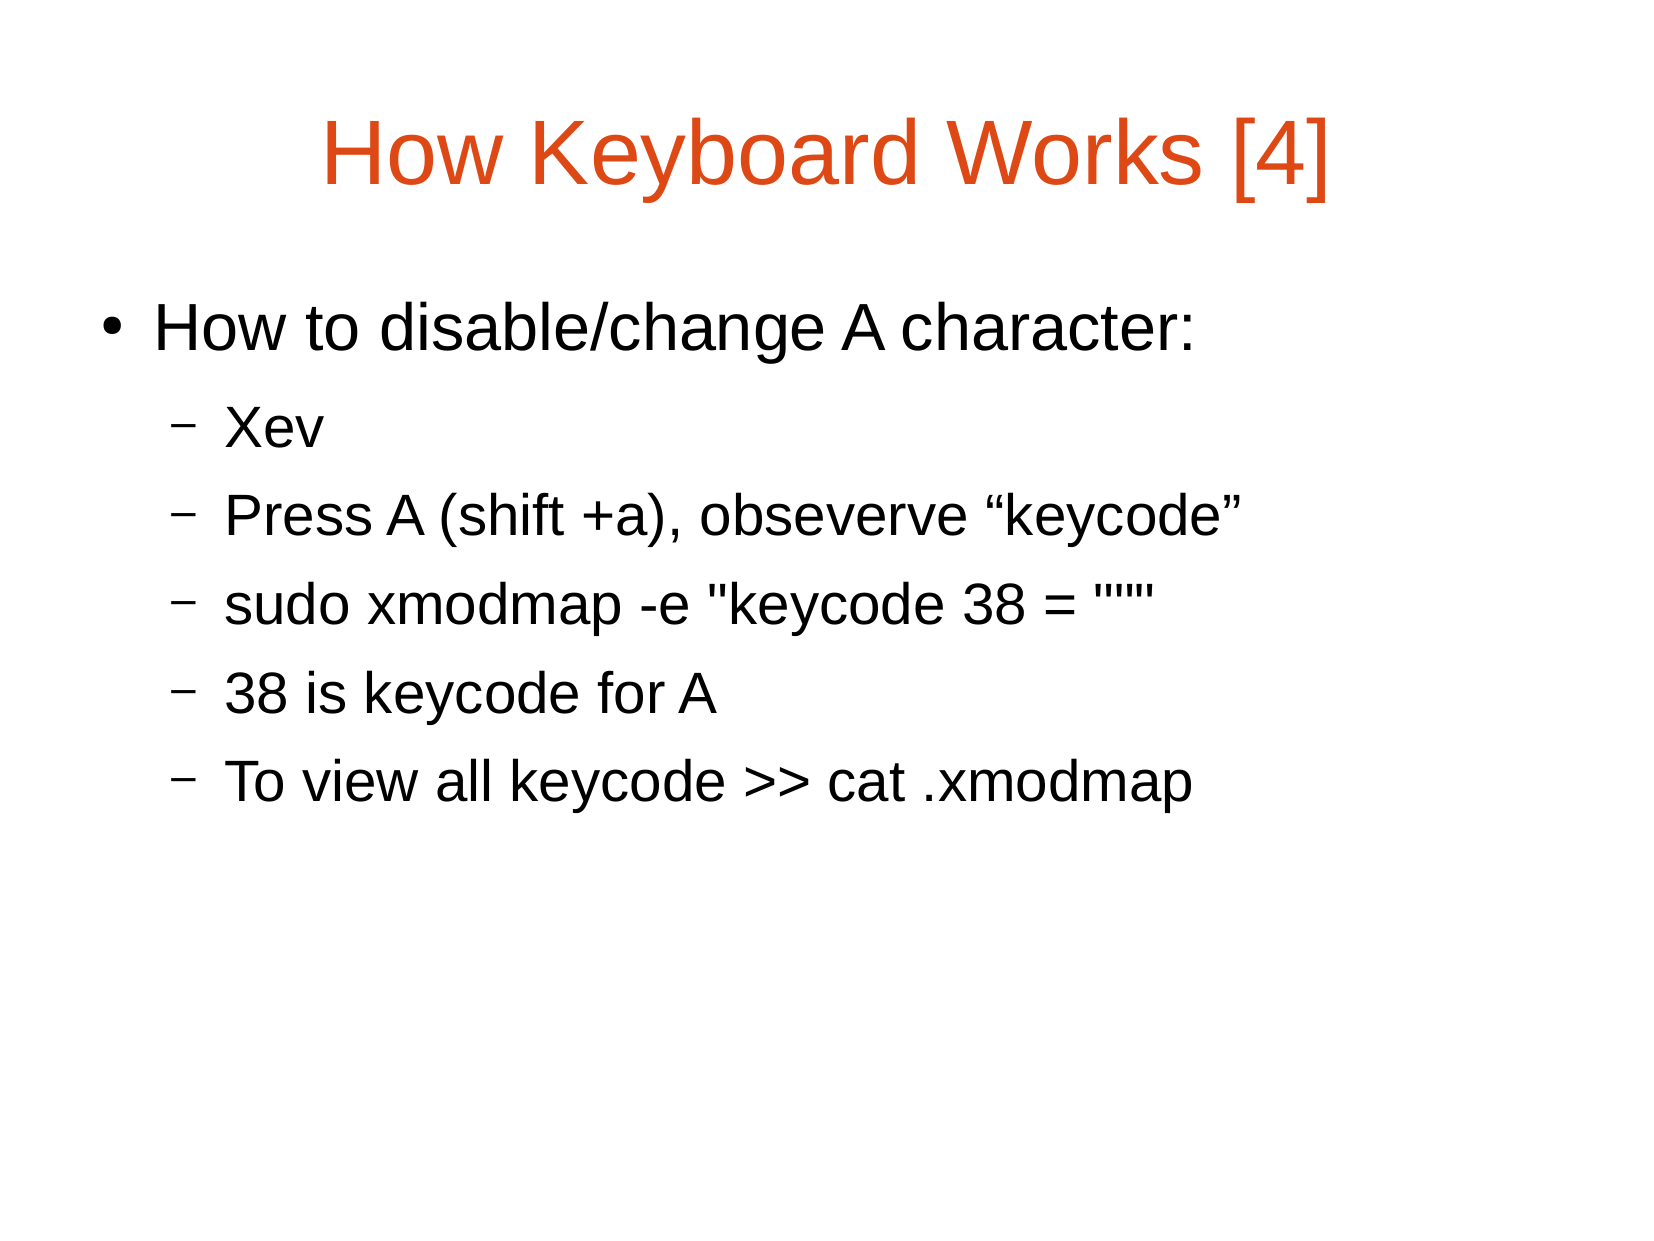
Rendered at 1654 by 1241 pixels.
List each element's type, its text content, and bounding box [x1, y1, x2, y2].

title How Keyboard Works [4] [82, 49, 1571, 257]
list How to disable/change A character: Xev Press A (shift +a), obseverve “keycode” sudo xmodmap -e "keycode 38 = """ 38 is keycode for A To view all keycode >> cat .xmodmap [82, 290, 1571, 1010]
